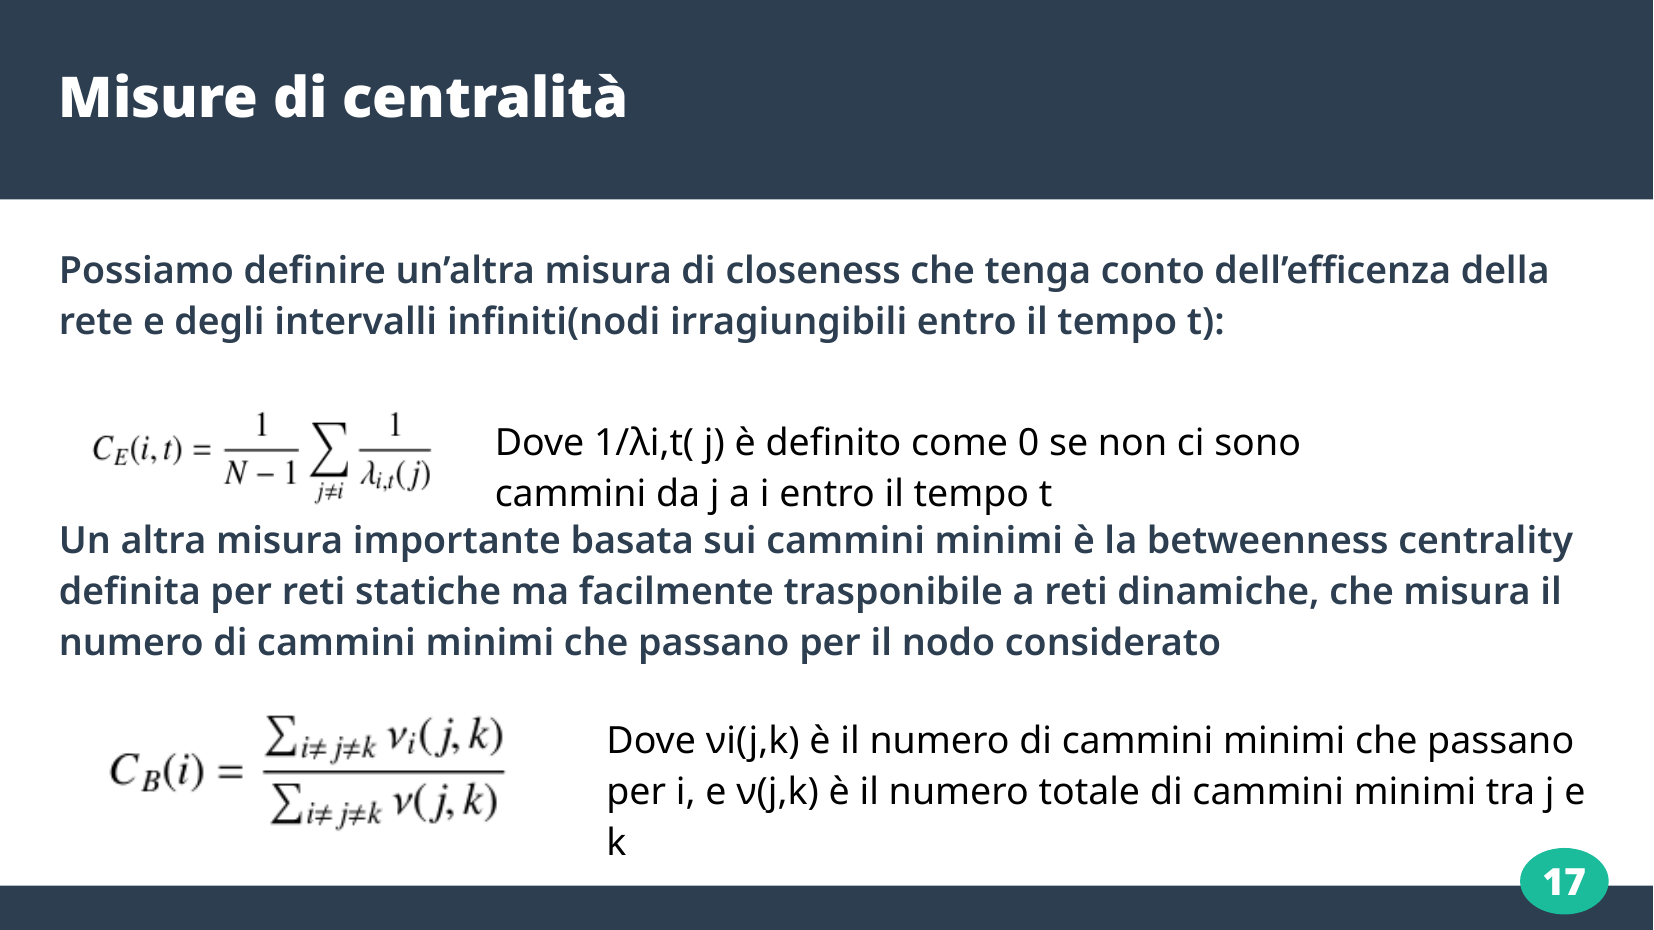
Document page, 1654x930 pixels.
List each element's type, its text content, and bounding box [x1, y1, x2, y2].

picture [56, 705, 568, 835]
title Misure di centralità [58, 36, 1594, 155]
text_box Dove νi(j,k) è il numero di cammini minimi che passano per i, e ν(j,k) è il numero totale di cammini minimi tra j e k [591, 706, 1606, 930]
text_box Dove 1/λi,t( j) è definito come 0 se non ci sono cammini da j a i entro il tempo t [496, 408, 1456, 511]
picture [15, 404, 496, 519]
list Possiamo definire un’altra misura di closeness che tenga conto dell’efficenza della rete e degli intervalli infiniti(nodi irragiungibili entro il tempo t): Un altra misura importante basata sui cammini minimi è la betweenness centrality definita per reti statiche ma facilmente trasponibile a reti dinamiche, che misura il numero di cammini minimi che passano per il nodo considerato [58, 243, 1594, 864]
